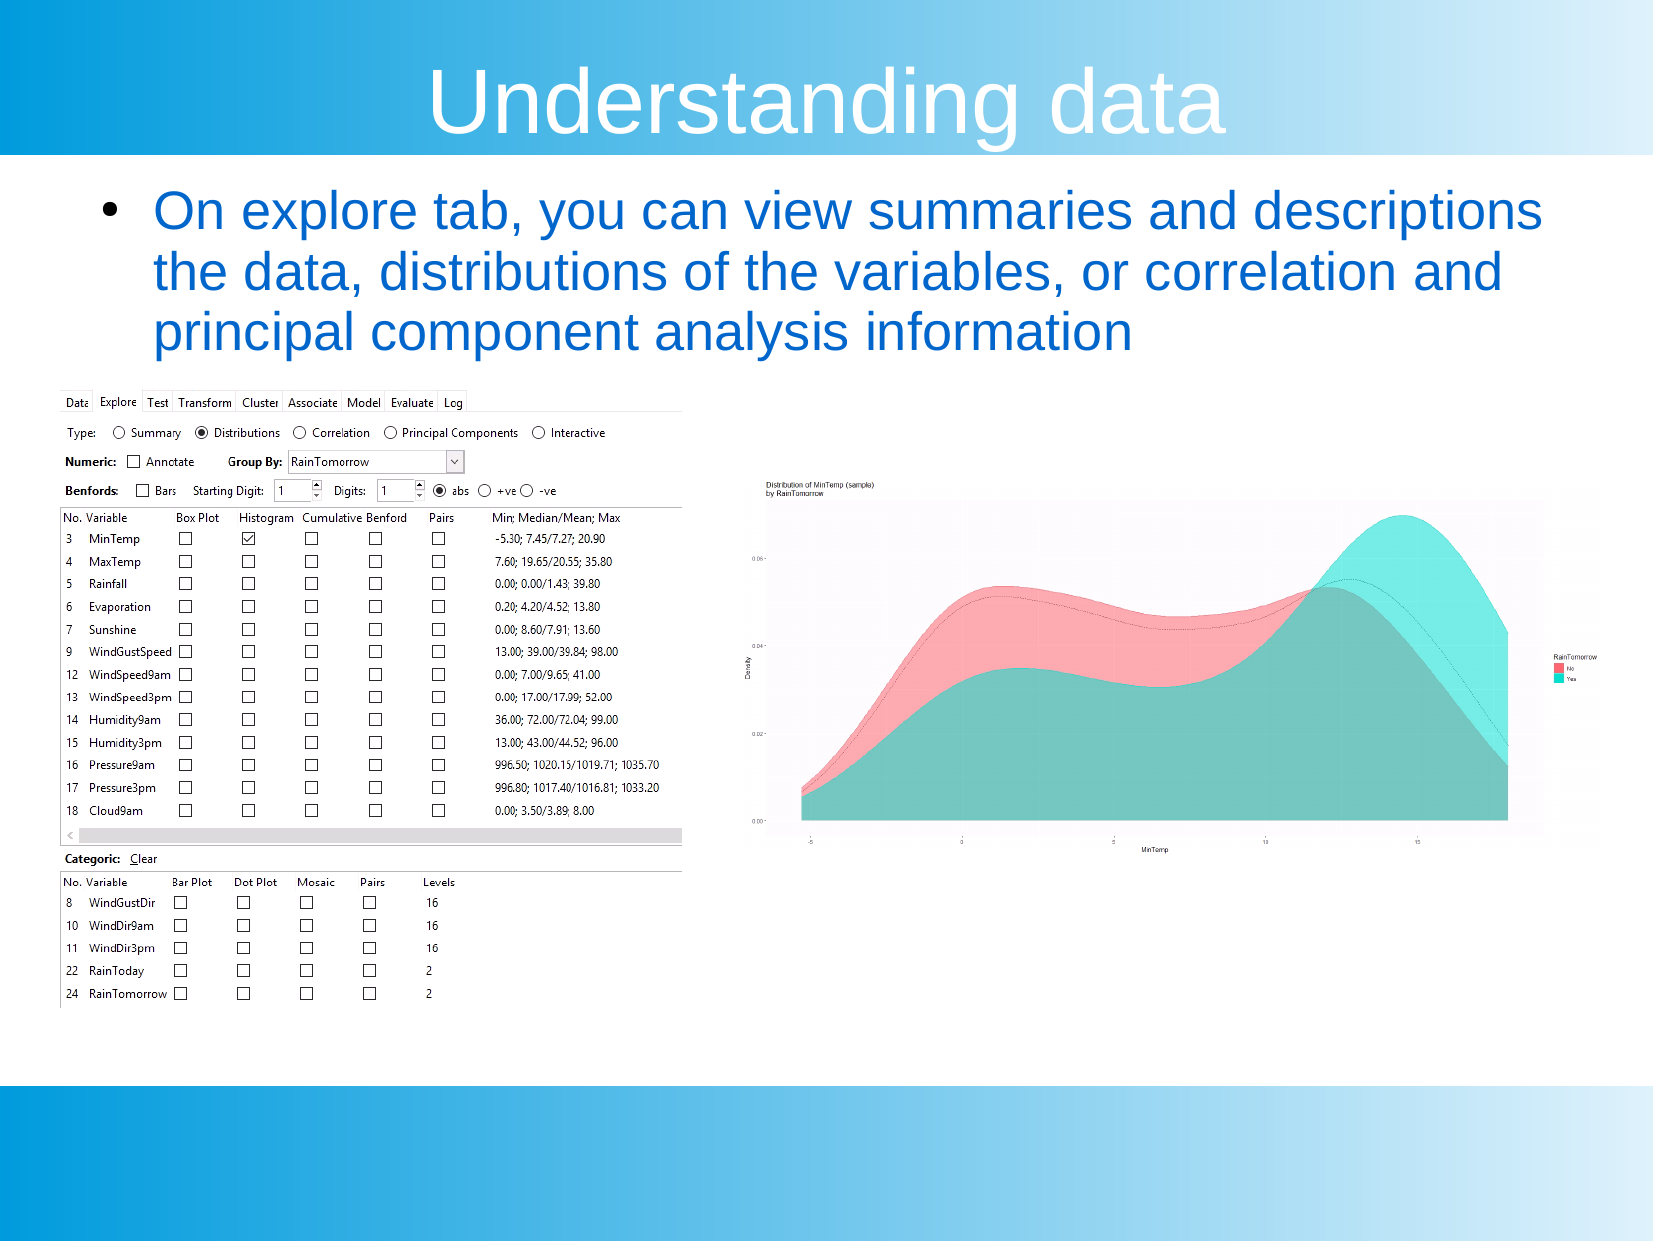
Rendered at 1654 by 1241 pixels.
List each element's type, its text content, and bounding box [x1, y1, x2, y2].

picture [743, 479, 1600, 856]
list On explore tab, you can view summaries and descriptions the data, distributions of the variables, or correlation and principal component analysis information [82, 180, 1571, 901]
picture [60, 389, 682, 1008]
title Understanding data [82, 49, 1571, 155]
